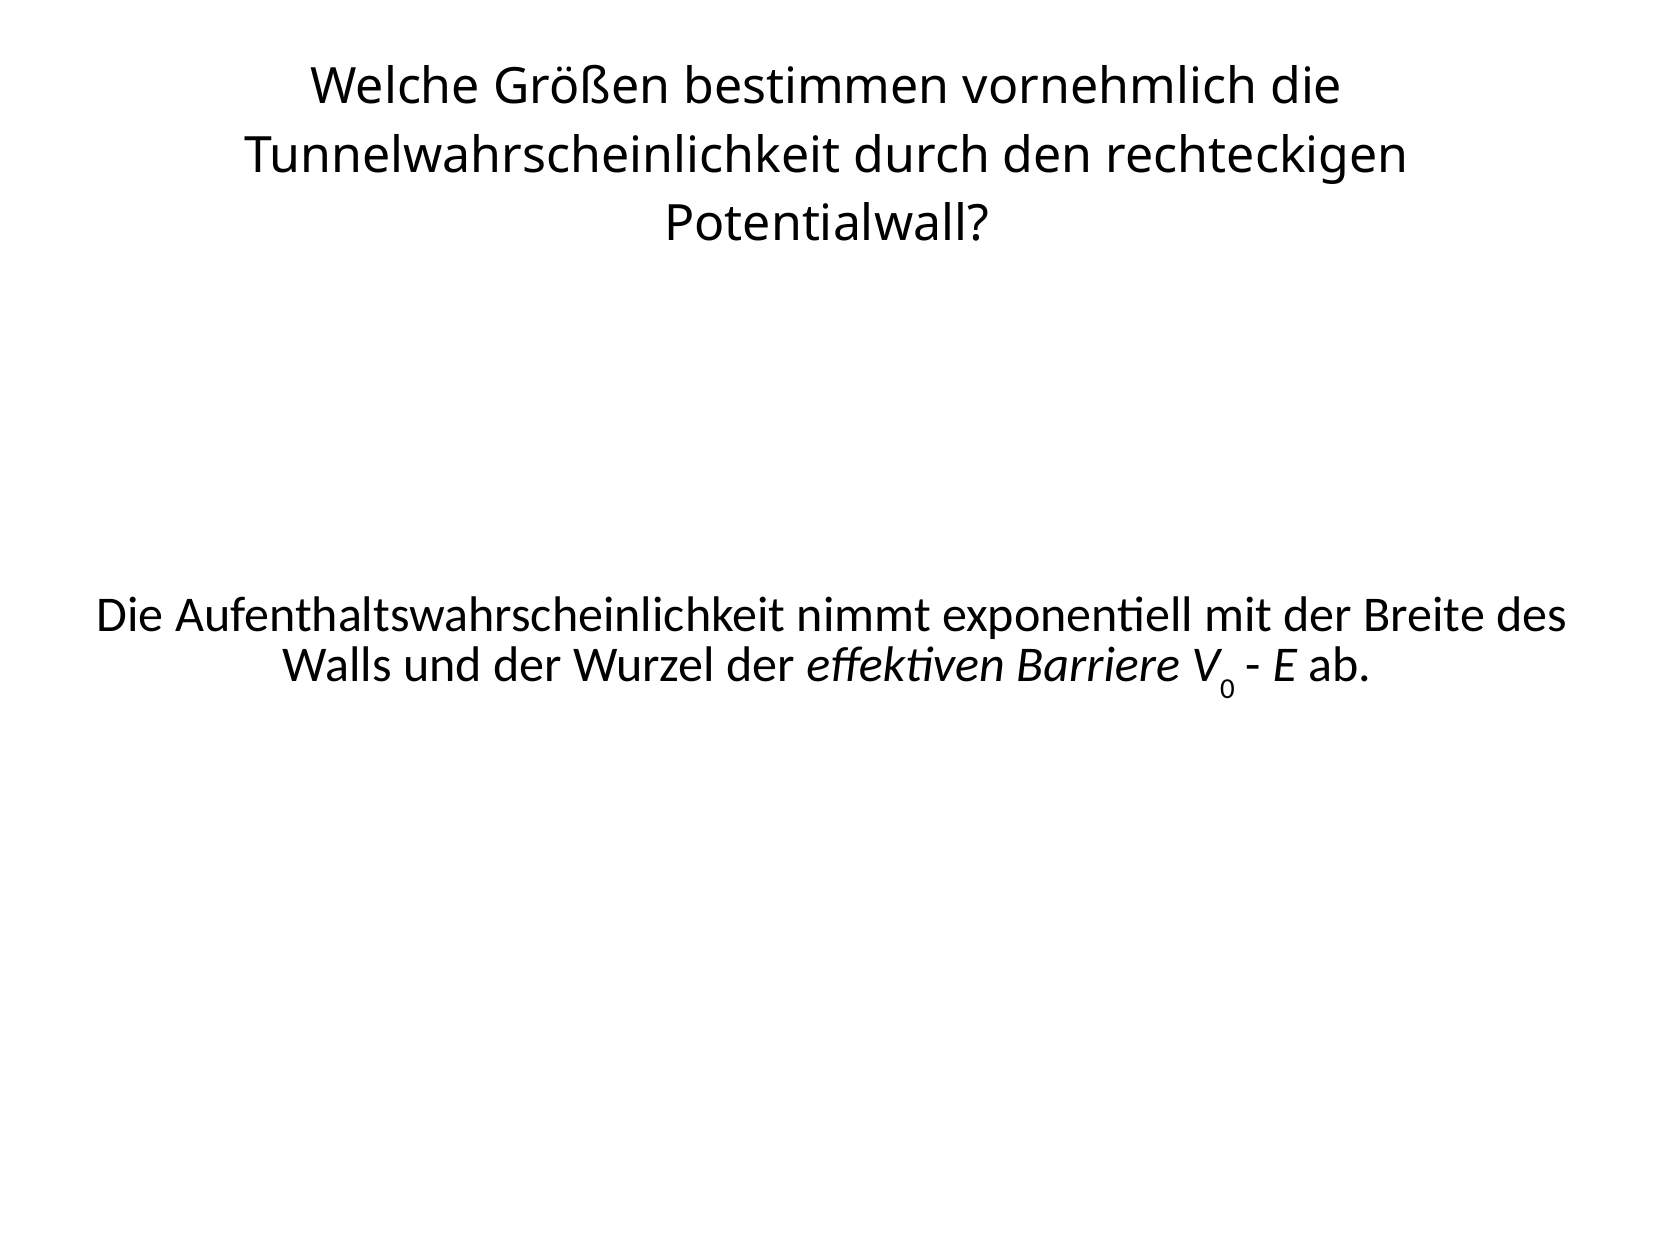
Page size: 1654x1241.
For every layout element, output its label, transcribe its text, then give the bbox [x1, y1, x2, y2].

title Welche Größen bestimmen vornehmlich die Tunnelwahrscheinlichkeit durch den rechteckigen Potentialwall? [82, 49, 1571, 257]
subtitle Die Aufenthaltswahrscheinlichkeit nimmt exponentiell mit der Breite des Walls und der Wurzel der effektiven Barriere V0 - E ab. [82, 290, 1571, 1010]
